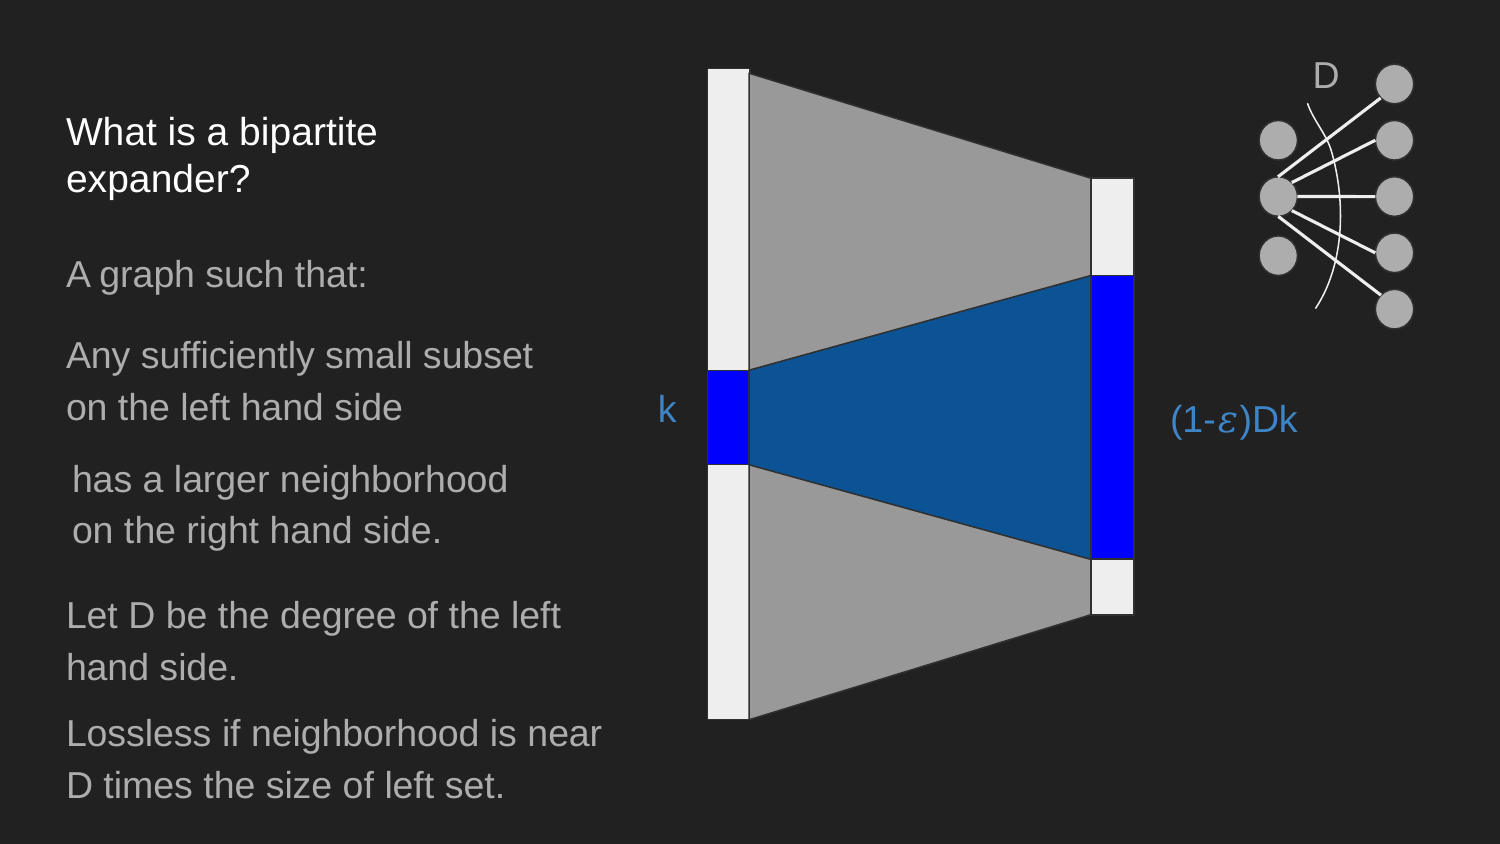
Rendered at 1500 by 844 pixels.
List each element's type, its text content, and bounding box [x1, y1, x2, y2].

text_box [1259, 176, 1298, 217]
text_box [1259, 235, 1298, 276]
text_box [1375, 289, 1414, 329]
list has a larger neighborhood on the right hand side. [57, 433, 575, 557]
text_box [1375, 176, 1414, 217]
text_box Let D be the degree of the left hand side. [51, 569, 581, 704]
text_box D [1297, 36, 1351, 112]
text_box (1-𝜀)Dk [1154, 380, 1500, 456]
text_box k [642, 370, 708, 446]
list A graph such that: [51, 227, 512, 289]
list Any sufficiently small subset on the left hand side [51, 309, 552, 412]
text_box [1259, 120, 1298, 161]
list Lossless if neighborhood is near D times the size of left set. [51, 687, 643, 817]
text_box [1375, 64, 1414, 104]
text_box [1375, 120, 1414, 161]
text_box [1375, 232, 1414, 273]
title What is a bipartite expander? [51, 91, 512, 216]
text_box [707, 68, 1134, 720]
